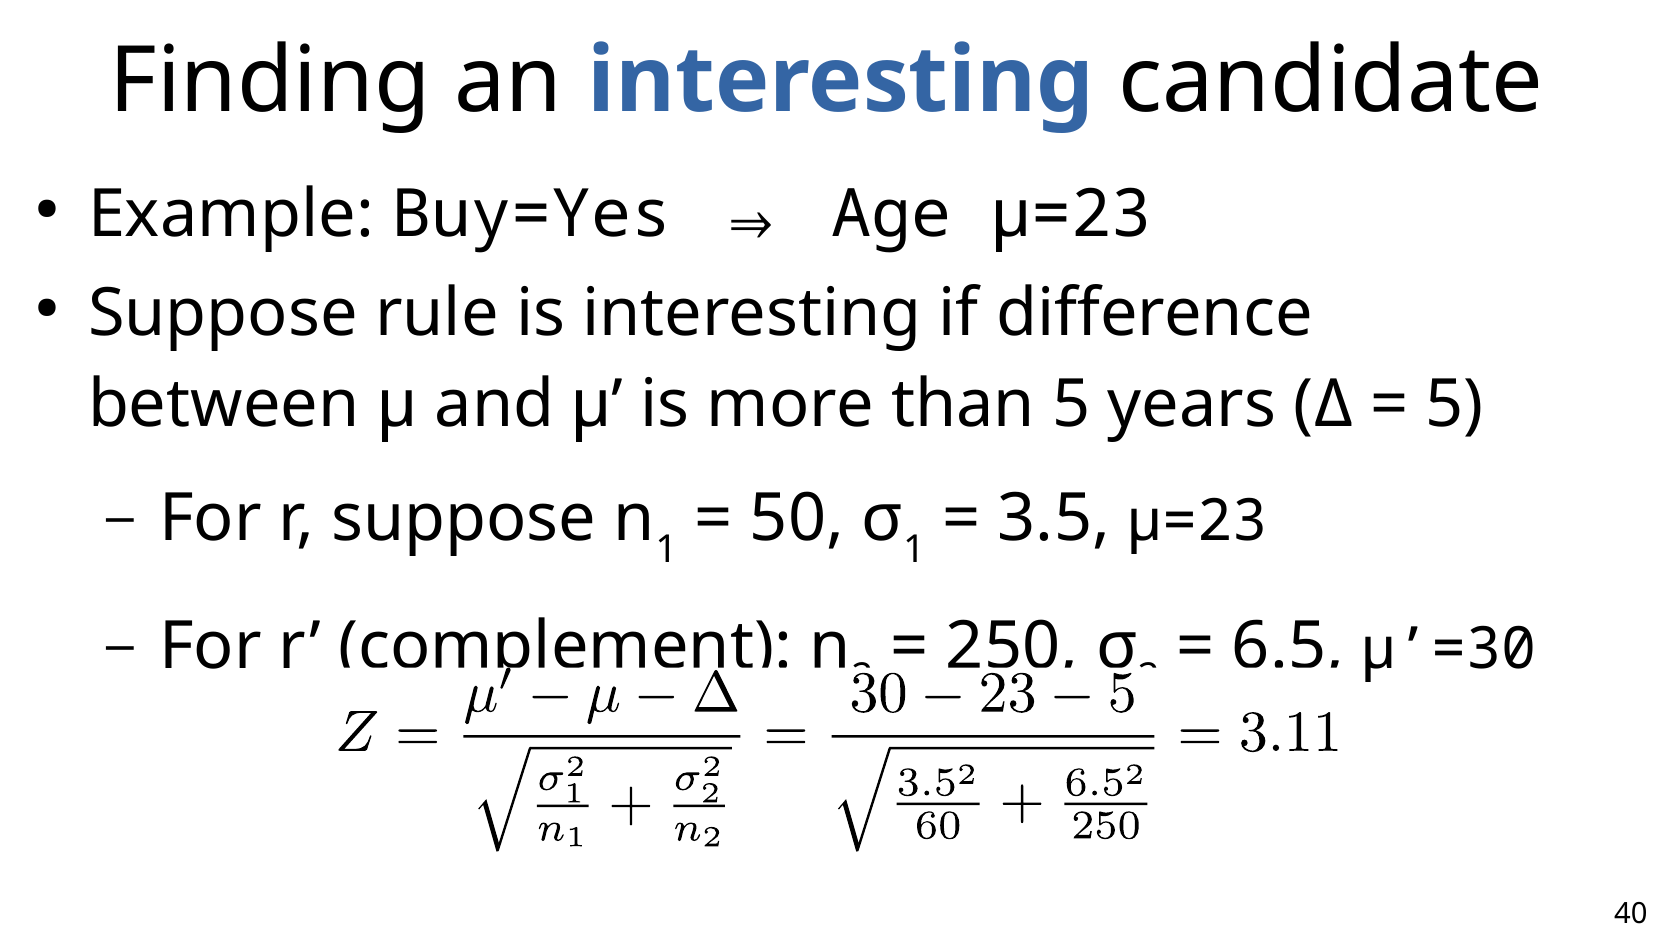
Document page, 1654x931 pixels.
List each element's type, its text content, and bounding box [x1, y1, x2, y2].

title Finding an interesting candidate [82, 1, 1571, 151]
list Example: Buy=Yes ⇒ Age μ=23 Suppose rule is interesting if difference between μ and μ’ is more than 5 years (Δ = 5) For r, suppose n1 = 50, σ1 = 3.5, μ=23 For r’ (complement): n2 = 250, σ2 = 6.5, μ’=30 [2, 158, 1553, 931]
text_box [335, 667, 1343, 852]
